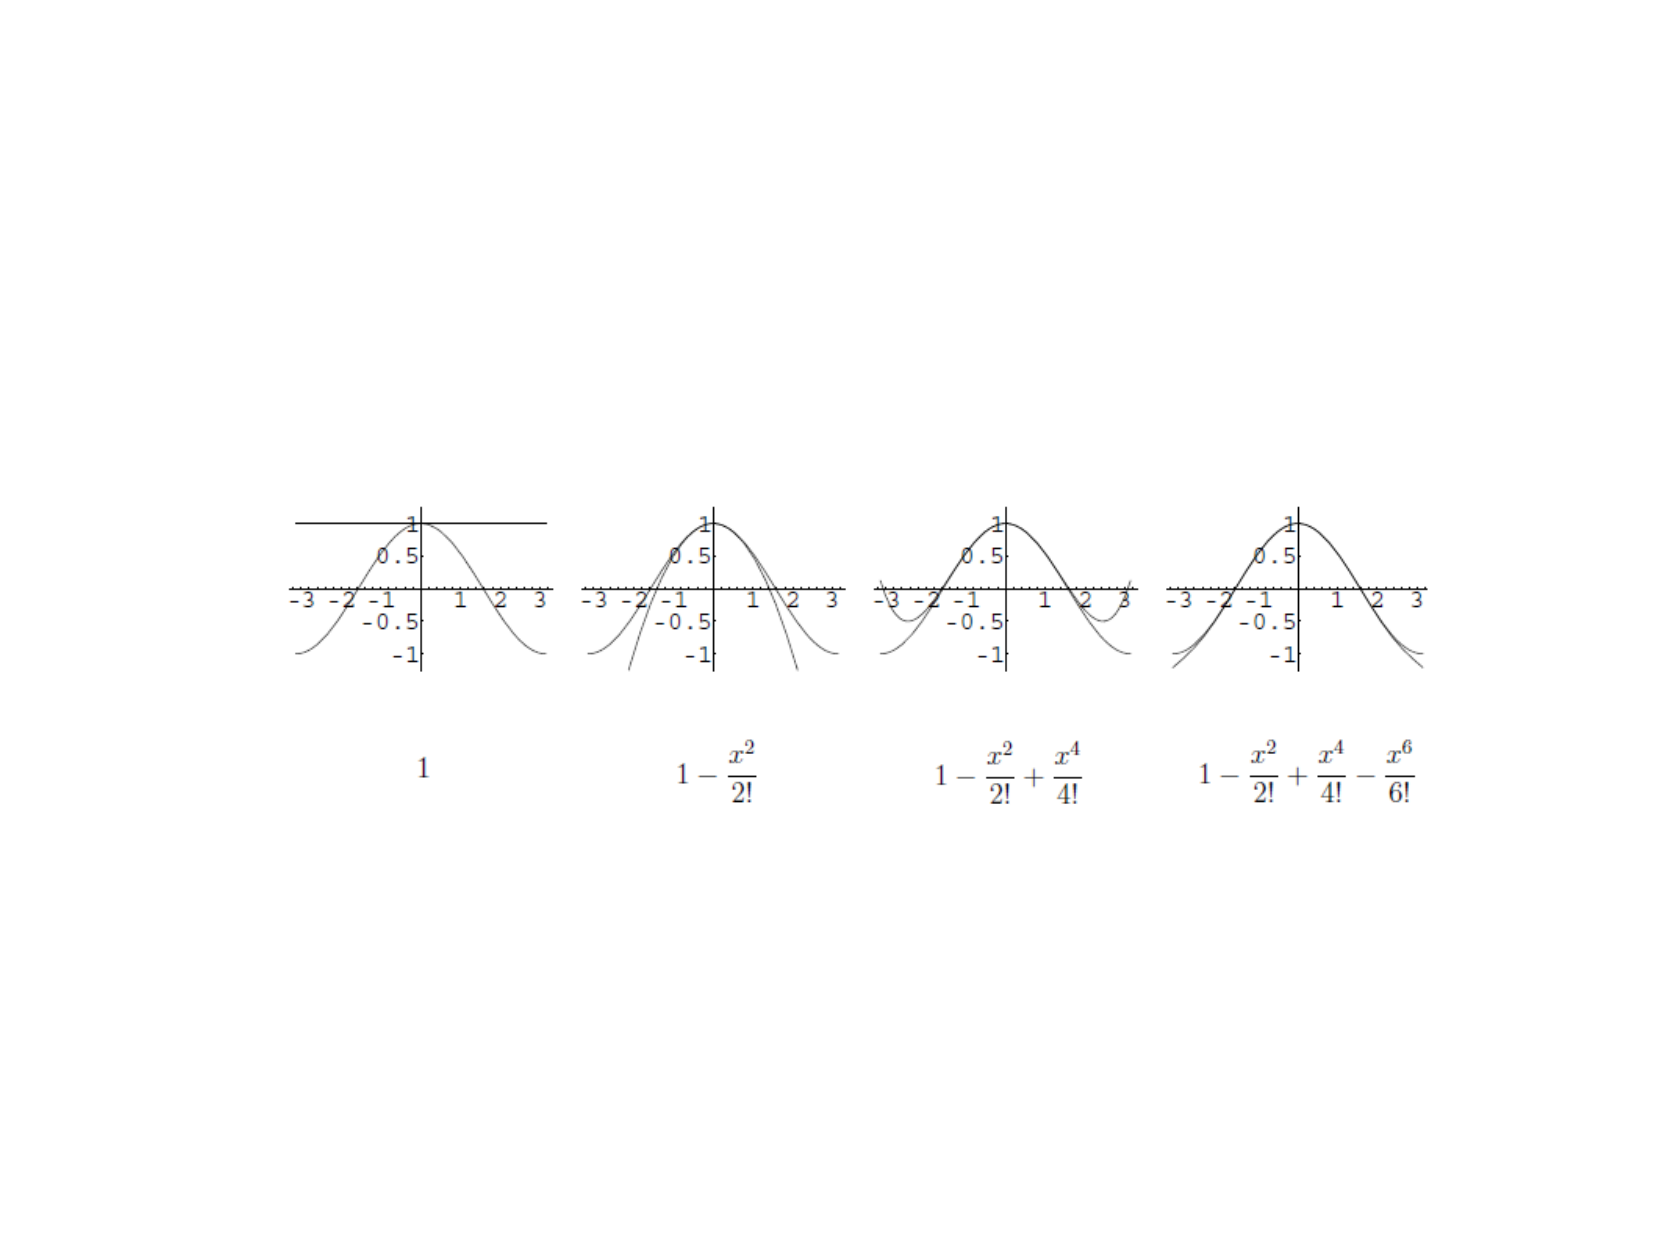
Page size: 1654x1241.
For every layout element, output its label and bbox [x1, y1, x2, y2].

picture [673, 732, 763, 812]
picture [283, 493, 1445, 697]
picture [933, 738, 1087, 815]
picture [1192, 732, 1420, 815]
picture [410, 735, 438, 792]
